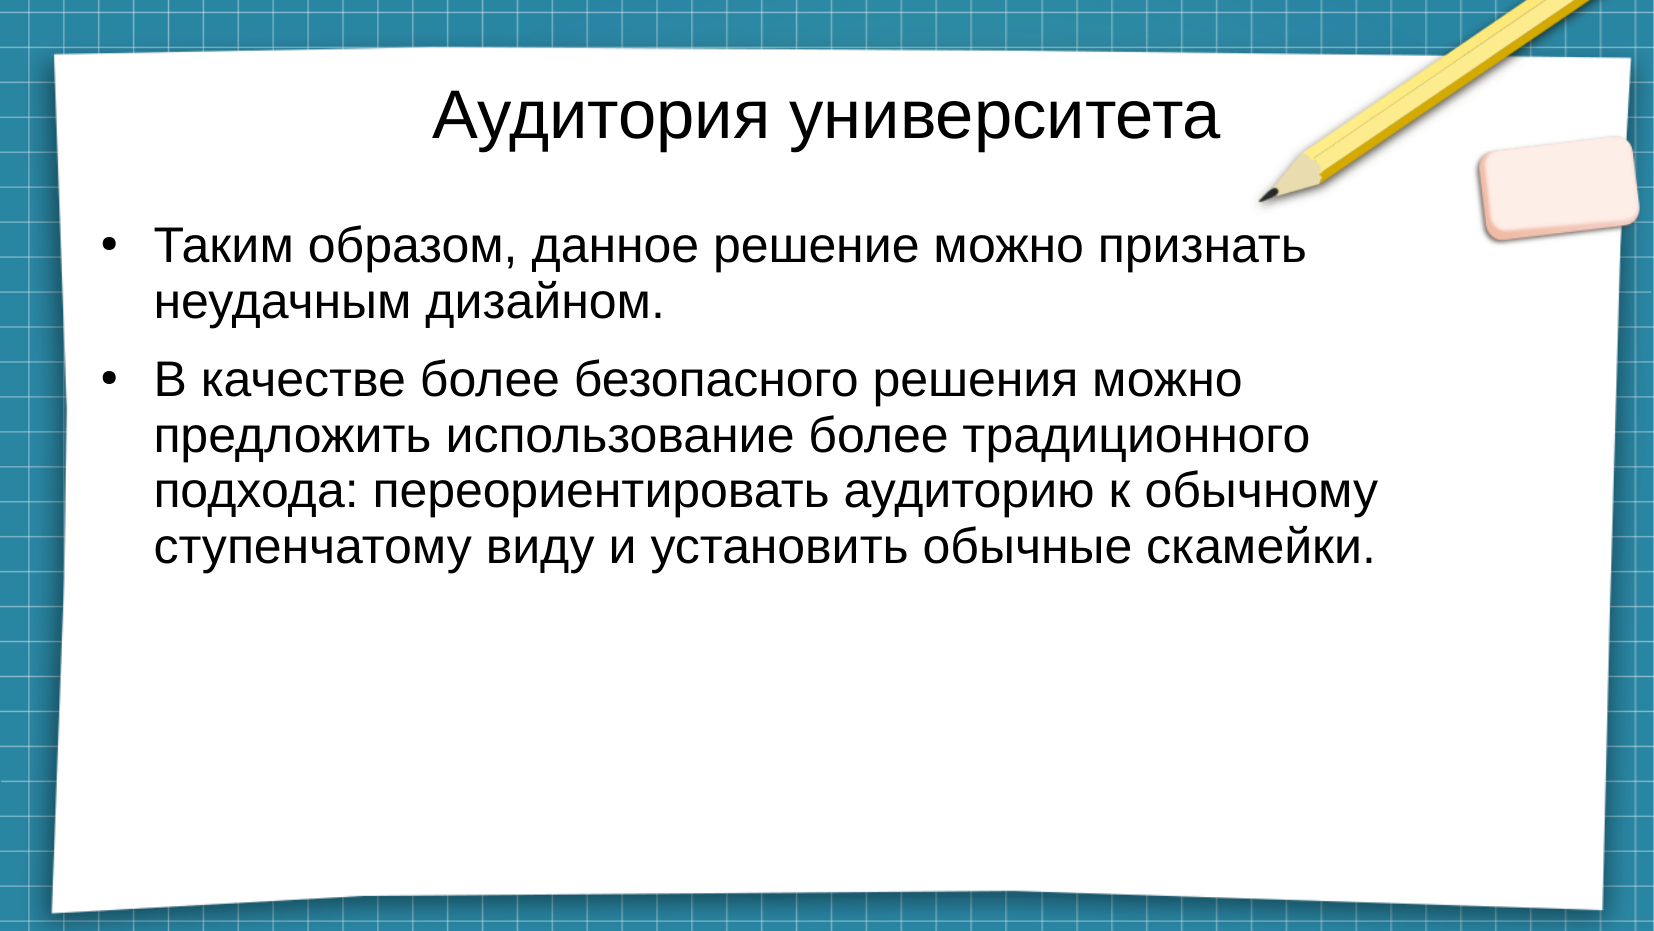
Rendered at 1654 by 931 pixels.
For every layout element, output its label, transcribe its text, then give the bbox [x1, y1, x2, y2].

picture [0, 0, 1654, 931]
list Таким образом, данное решение можно признать неудачным дизайном. В качестве более безопасного решения можно предложить использование более традиционного подхода: переориентировать аудиторию к обычному ступенчатому виду и установить обычные скамейки. [82, 217, 1506, 827]
title Аудитория университета [82, 37, 1571, 193]
